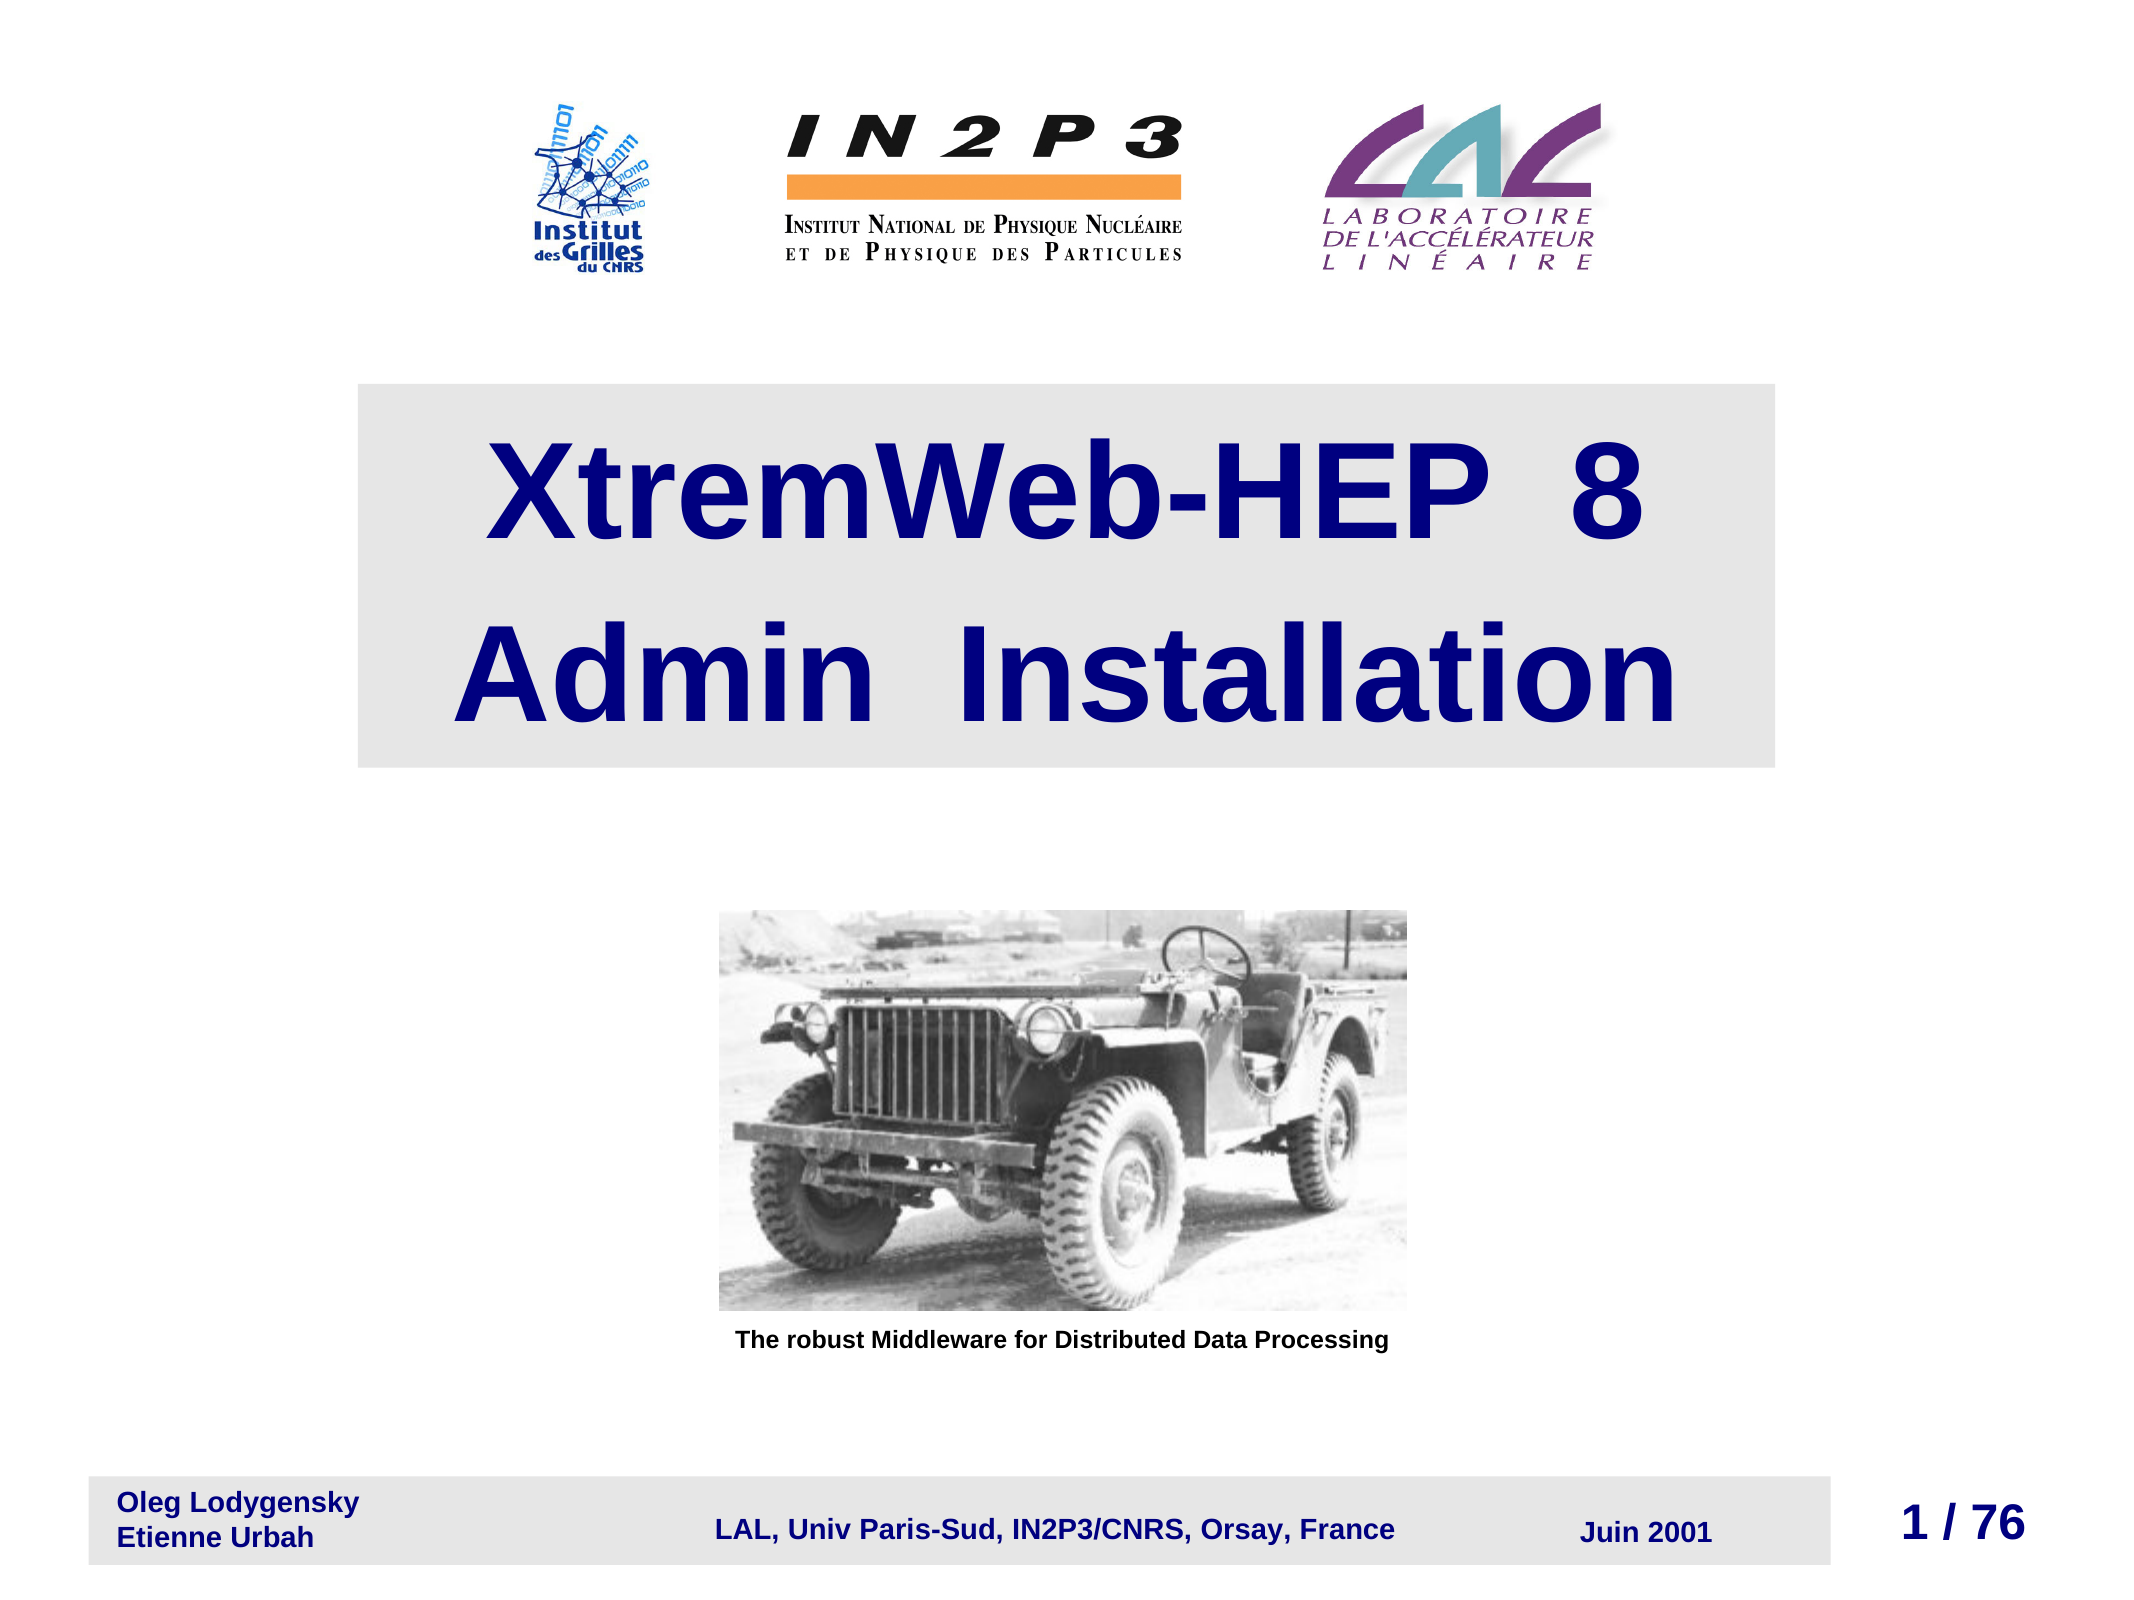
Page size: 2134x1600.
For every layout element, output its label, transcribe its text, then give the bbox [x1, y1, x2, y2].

picture [511, 101, 672, 275]
picture [784, 72, 1185, 266]
picture [1318, 98, 1622, 274]
text_box The robust Middleware for Distributed Data Processing [708, 1308, 1418, 1369]
picture [719, 910, 1407, 1308]
text_box XtremWeb-HEP 8 Admin Installation [357, 383, 1776, 768]
